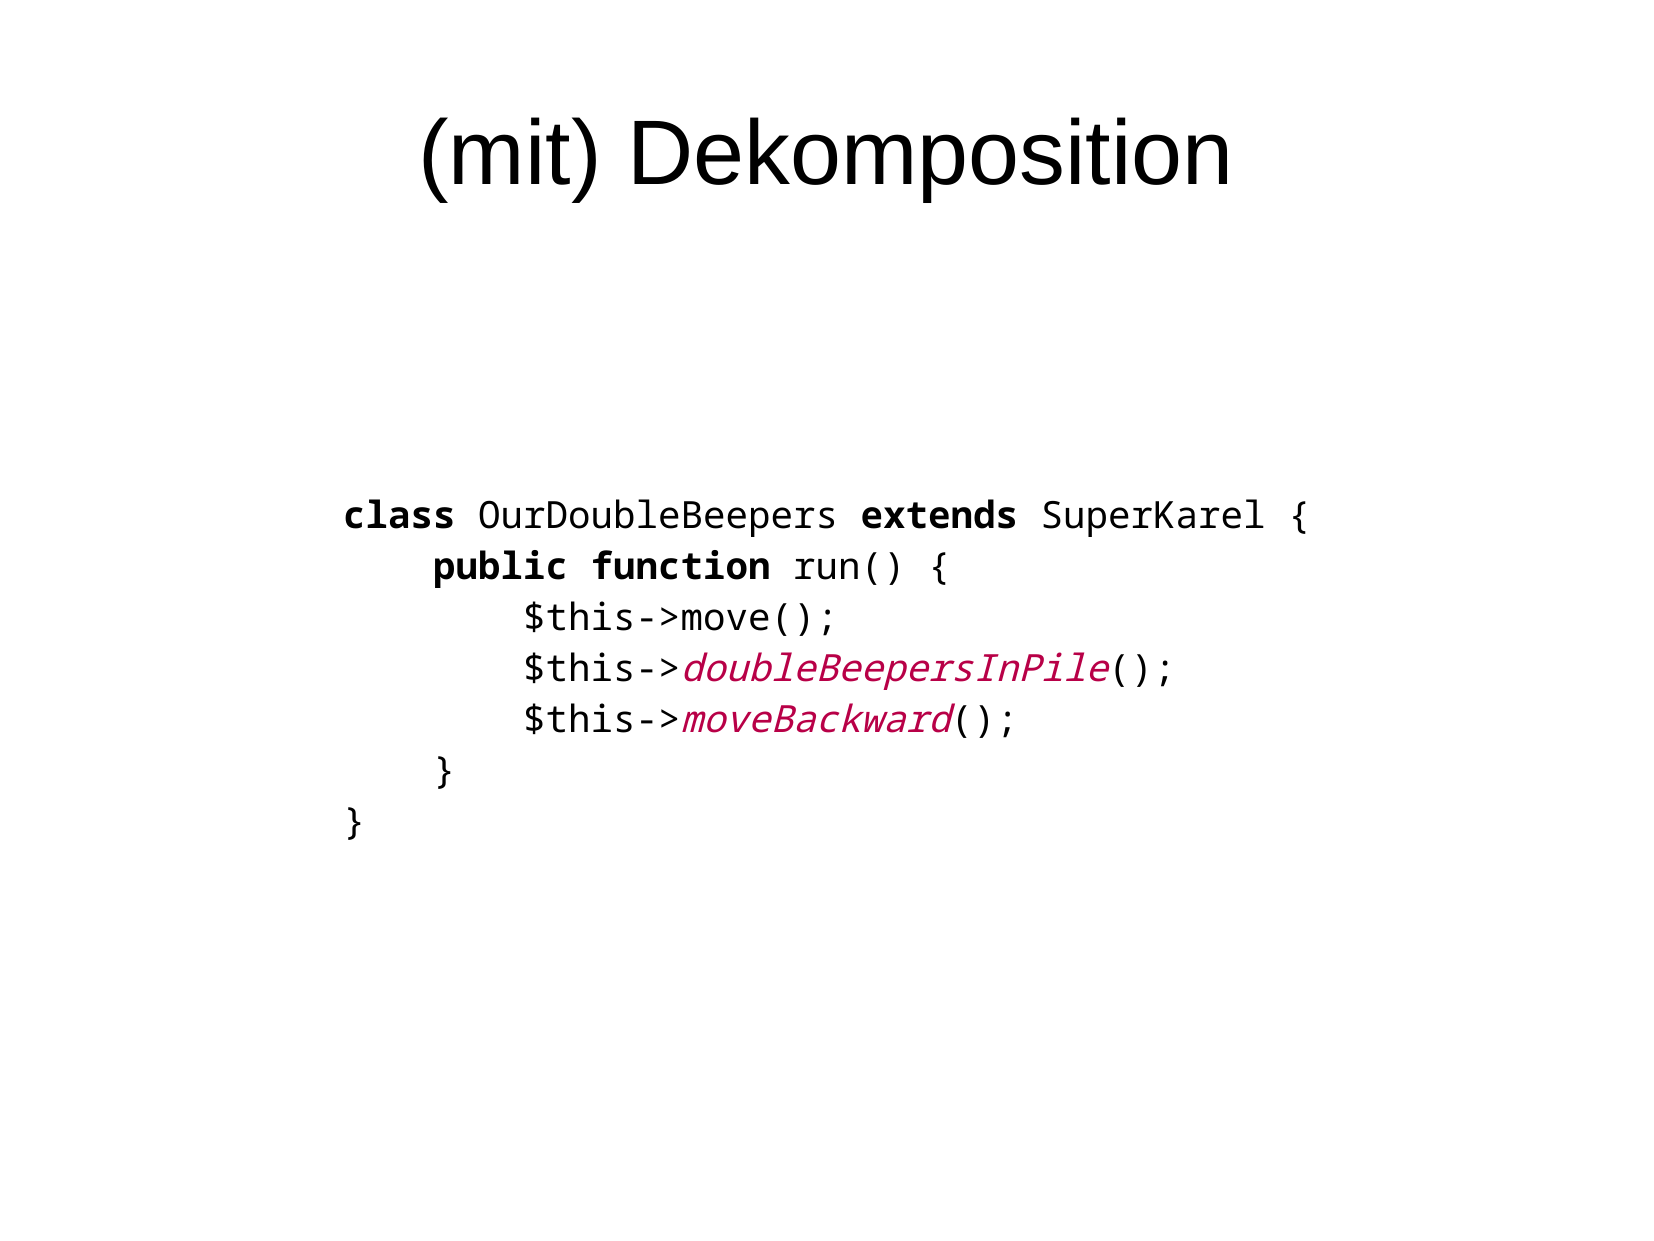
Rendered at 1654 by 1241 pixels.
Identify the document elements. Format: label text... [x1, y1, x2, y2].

text_box class OurDoubleBeepers extends SuperKarel { public function run() { $this->move(); $this->doubleBeepersInPile(); $this->moveBackward(); } } [328, 481, 1326, 759]
title (mit) Dekomposition [82, 49, 1571, 257]
